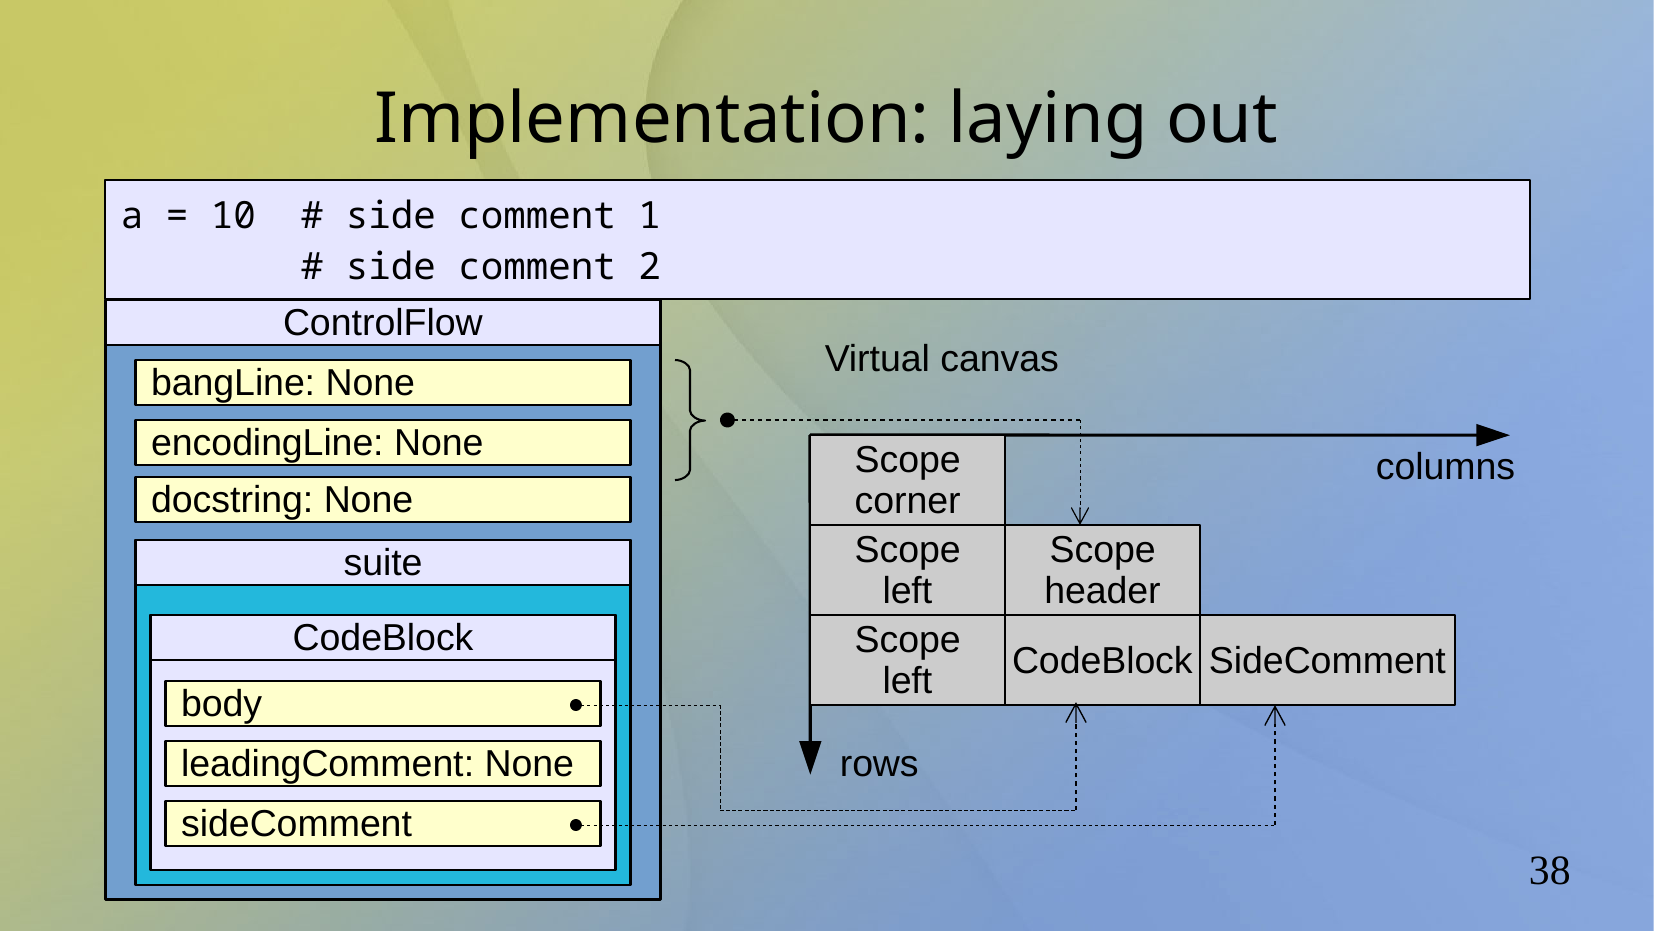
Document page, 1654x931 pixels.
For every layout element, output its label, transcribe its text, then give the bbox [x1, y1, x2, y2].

text_box columns [1361, 438, 1531, 496]
text_box docstring: None [135, 476, 631, 522]
text_box ControlFlow [105, 300, 661, 346]
text_box [105, 346, 661, 900]
text_box body [165, 680, 601, 726]
text_box Virtual canvas [810, 330, 1074, 387]
picture [0, 0, 1654, 931]
text_box a = 10 # side comment 1 # side comment 2 [105, 180, 1531, 273]
text_box leadingComment: None [165, 740, 601, 786]
title Implementation: laying out [82, 37, 1571, 193]
text_box Scope header [1005, 525, 1201, 615]
text_box CodeBlock [1005, 615, 1200, 706]
text_box bangLine: None [135, 360, 631, 406]
text_box SideComment [1200, 615, 1456, 706]
text_box Scope left [810, 615, 1005, 706]
text_box Scope left [810, 525, 1005, 615]
text_box rows [825, 735, 934, 792]
text_box sideComment [165, 800, 601, 846]
text_box CodeBlock [150, 615, 616, 661]
text_box encodingLine: None [135, 420, 631, 466]
text_box Scope corner [810, 435, 1006, 525]
text_box suite [135, 540, 631, 586]
